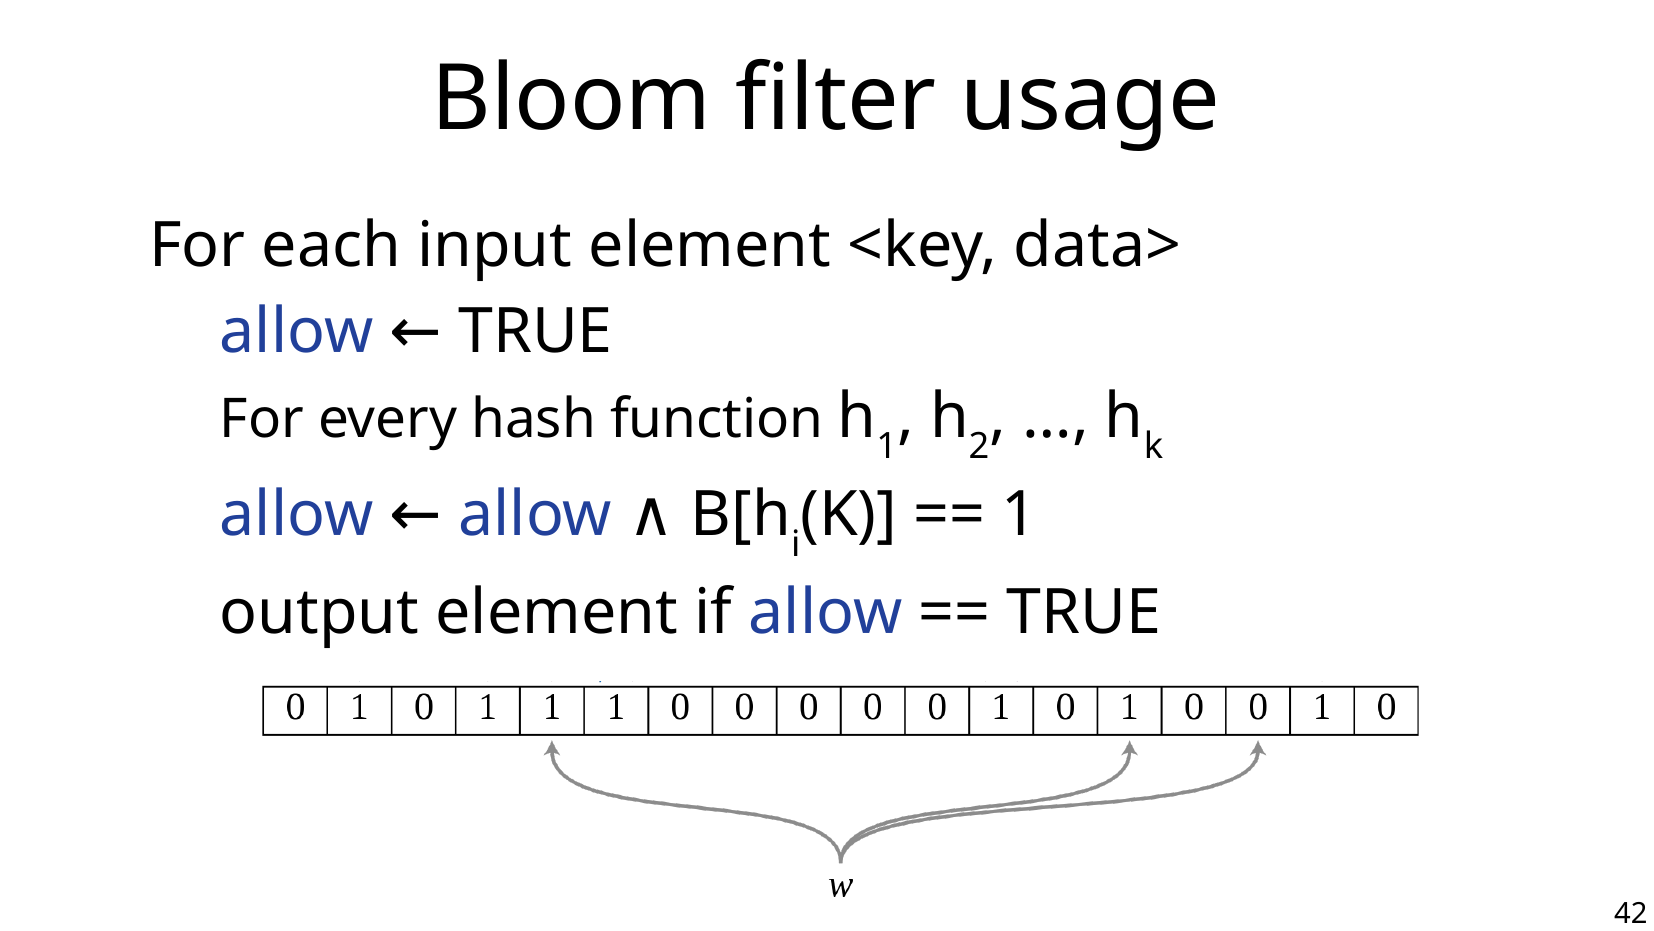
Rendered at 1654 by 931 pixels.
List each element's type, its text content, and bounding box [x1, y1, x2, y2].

picture [262, 681, 1419, 911]
list For each input element <key, data> allow ← TRUE For every hash function h1, h2, …, hk allow ← allow ∧ B[hi(K)] == 1 output element if allow == TRUE [82, 199, 1571, 740]
title Bloom filter usage [82, 31, 1571, 157]
